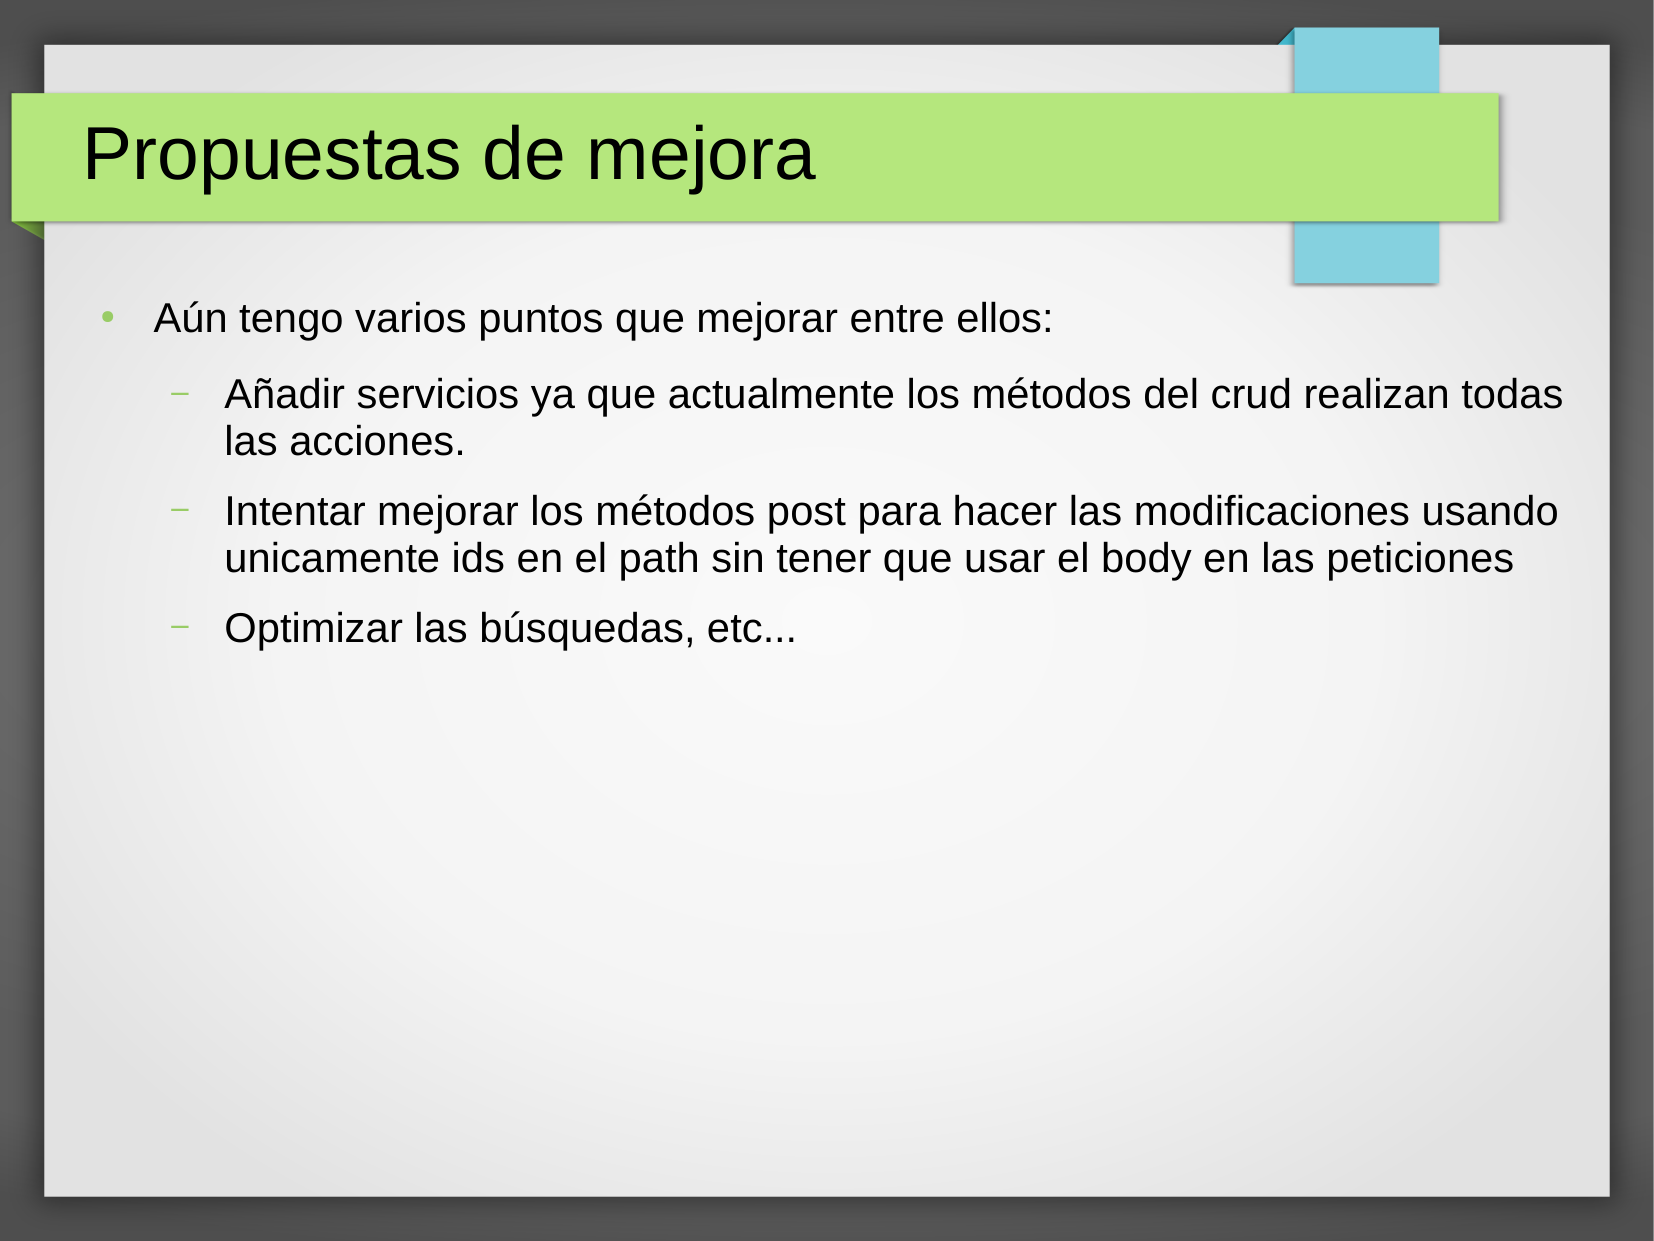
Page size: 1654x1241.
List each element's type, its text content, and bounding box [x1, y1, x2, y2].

picture [0, 0, 1654, 1241]
title Propuestas de mejora [82, 94, 1264, 213]
list Aún tengo varios puntos que mejorar entre ellos: Añadir servicios ya que actualmente los métodos del crud realizan todas las acciones. Intentar mejorar los métodos post para hacer las modificaciones usando unicamente ids en el path sin tener que usar el body en las peticiones Optimizar las búsquedas, etc... [82, 295, 1571, 1015]
